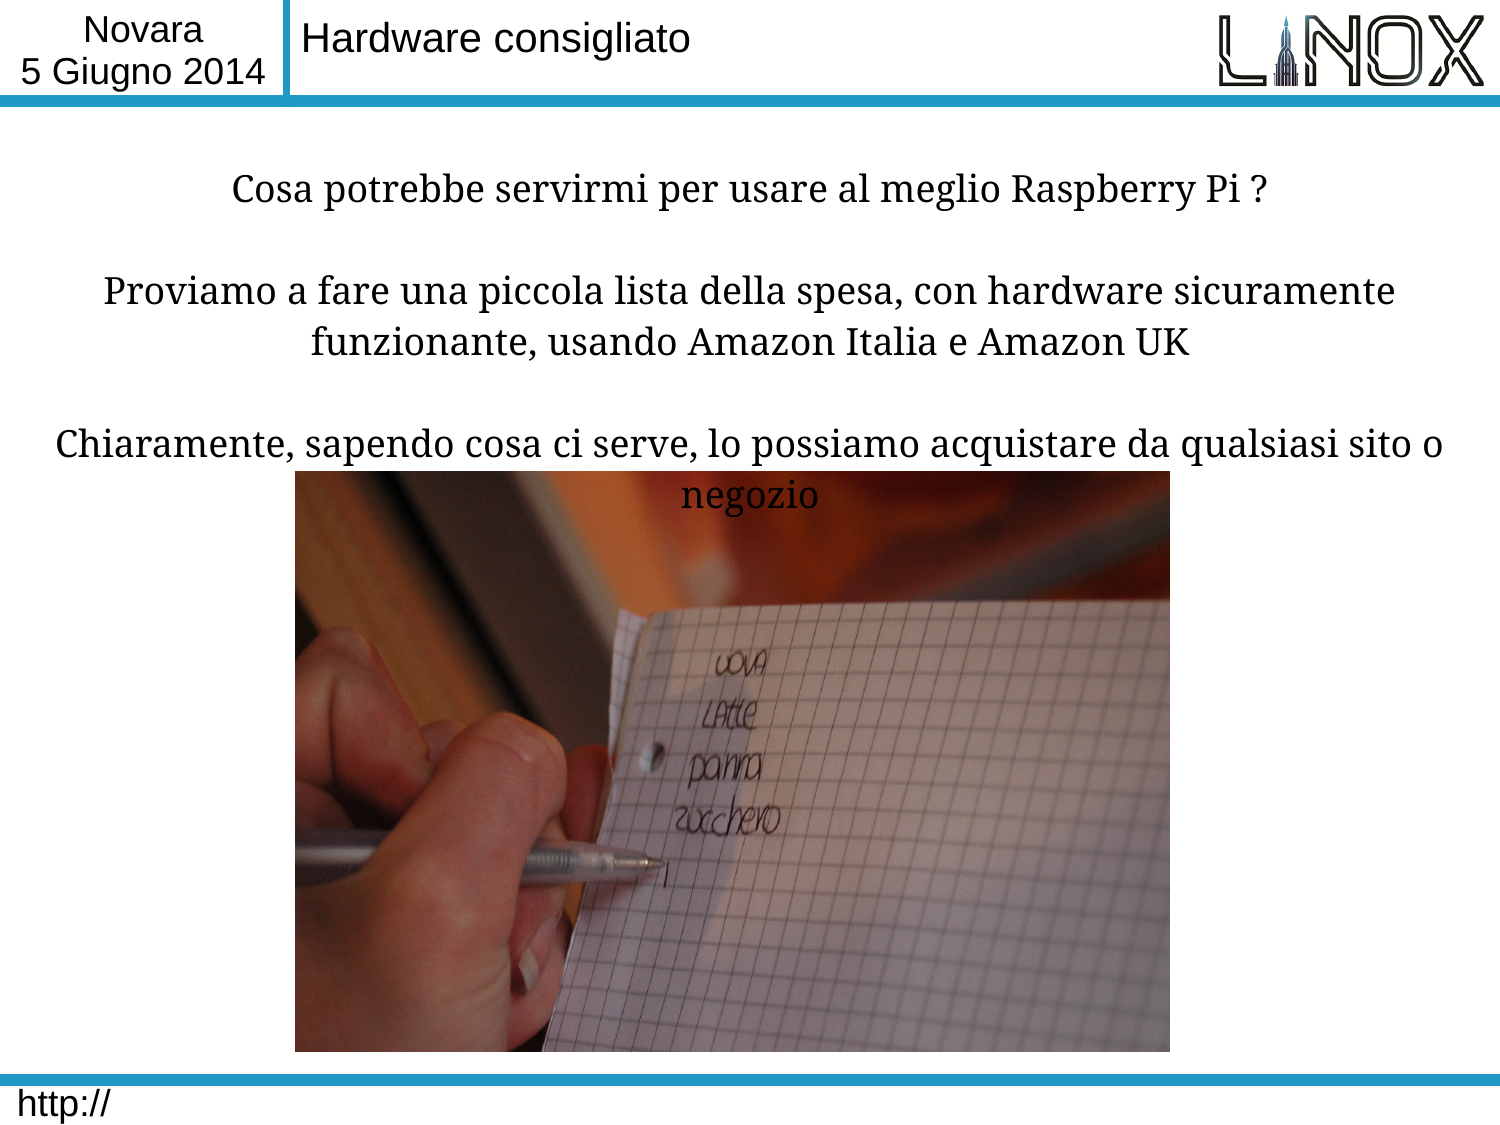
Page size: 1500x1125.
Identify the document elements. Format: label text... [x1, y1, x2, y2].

picture [295, 471, 1170, 1052]
picture [0, 0, 1500, 107]
list Hardware consigliato [286, 7, 1312, 83]
text_box Cosa potrebbe servirmi per usare al meglio Raspberry Pi ? Proviamo a fare una piccola lista della spesa, con hardware sicuramente funzionante, usando Amazon Italia e Amazon UK Chiaramente, sapendo cosa ci serve, lo possiamo acquistare da qualsiasi sito o negozio [23, 154, 1477, 428]
picture [0, 1074, 1500, 1086]
